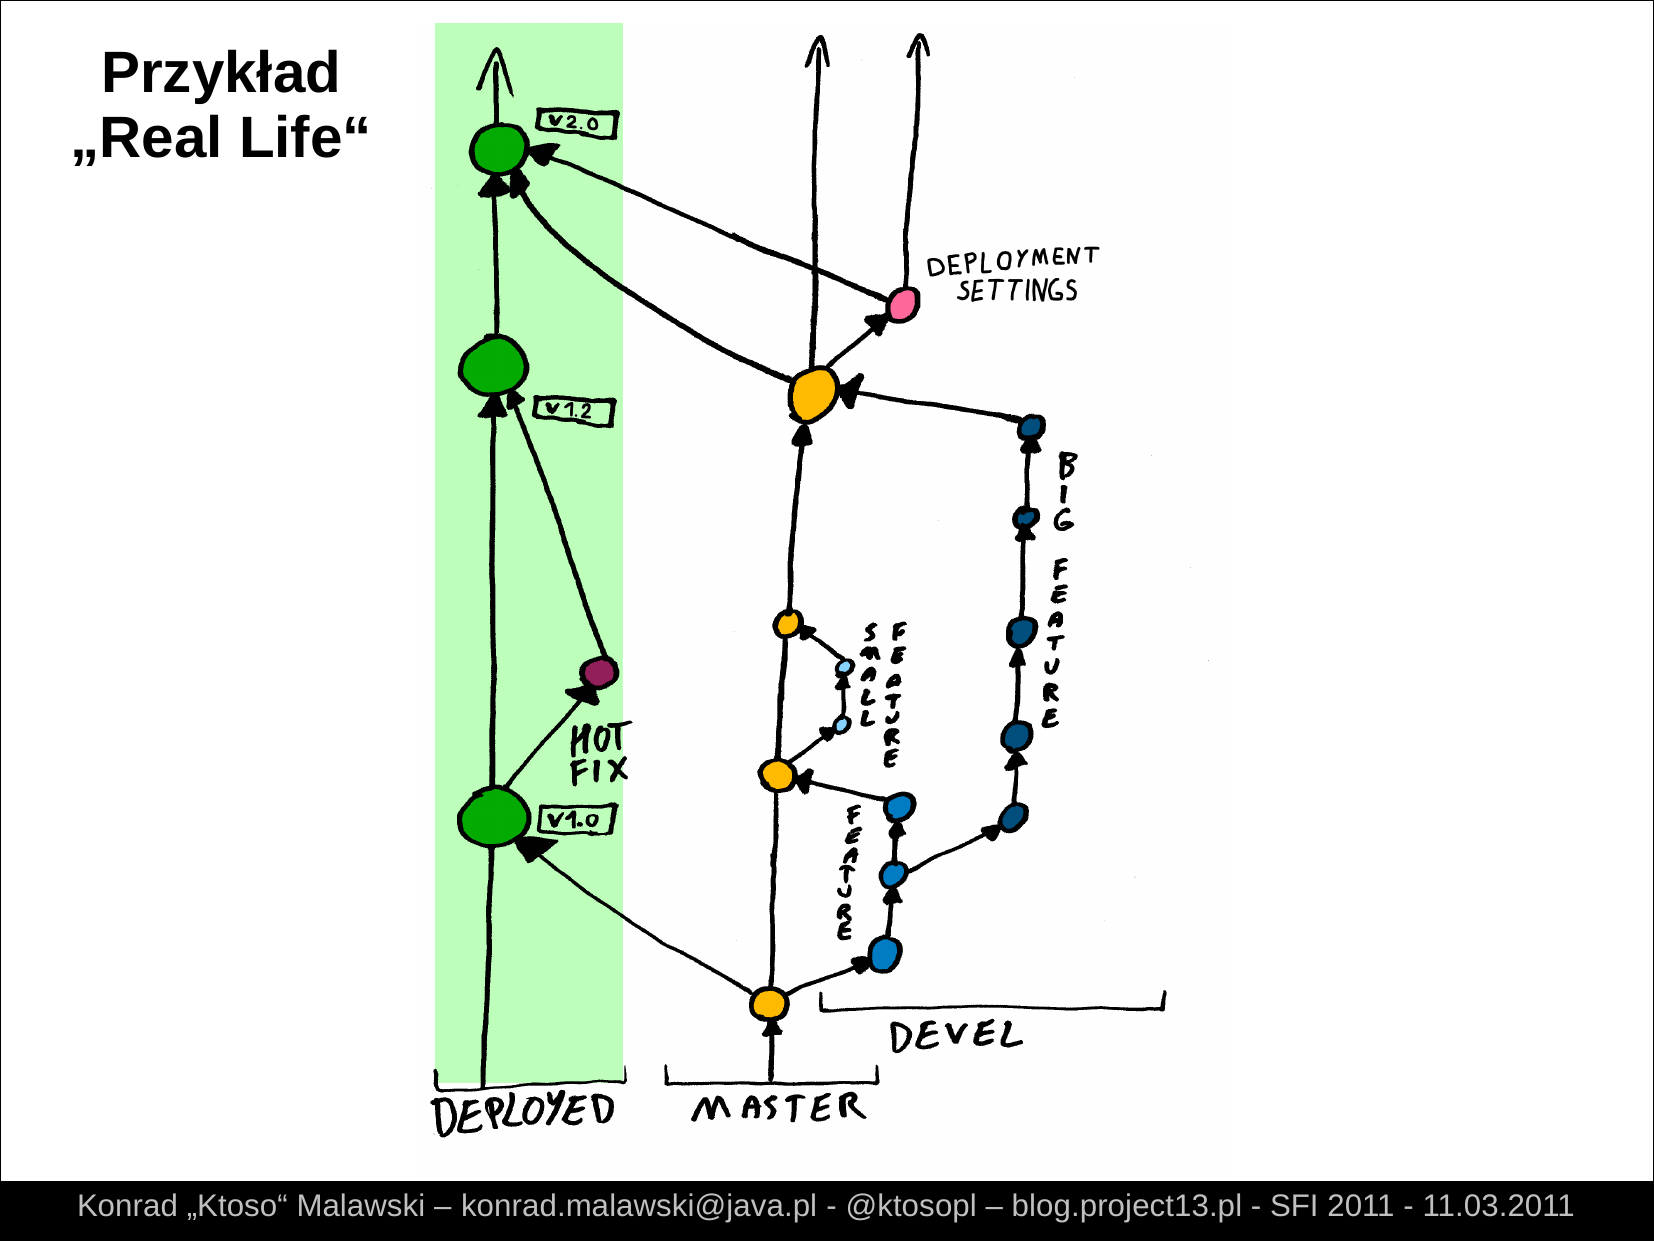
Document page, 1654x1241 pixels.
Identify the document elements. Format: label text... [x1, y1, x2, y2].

text_box Przykład „Real Life“ [29, 32, 414, 178]
text_box Konrad „Ktoso“ Malawski – konrad.malawski@java.pl - @ktosopl – blog.project13.pl - SFI 2011 - 11.03.2011 [0, 1181, 1654, 1238]
picture [420, 23, 1233, 1177]
